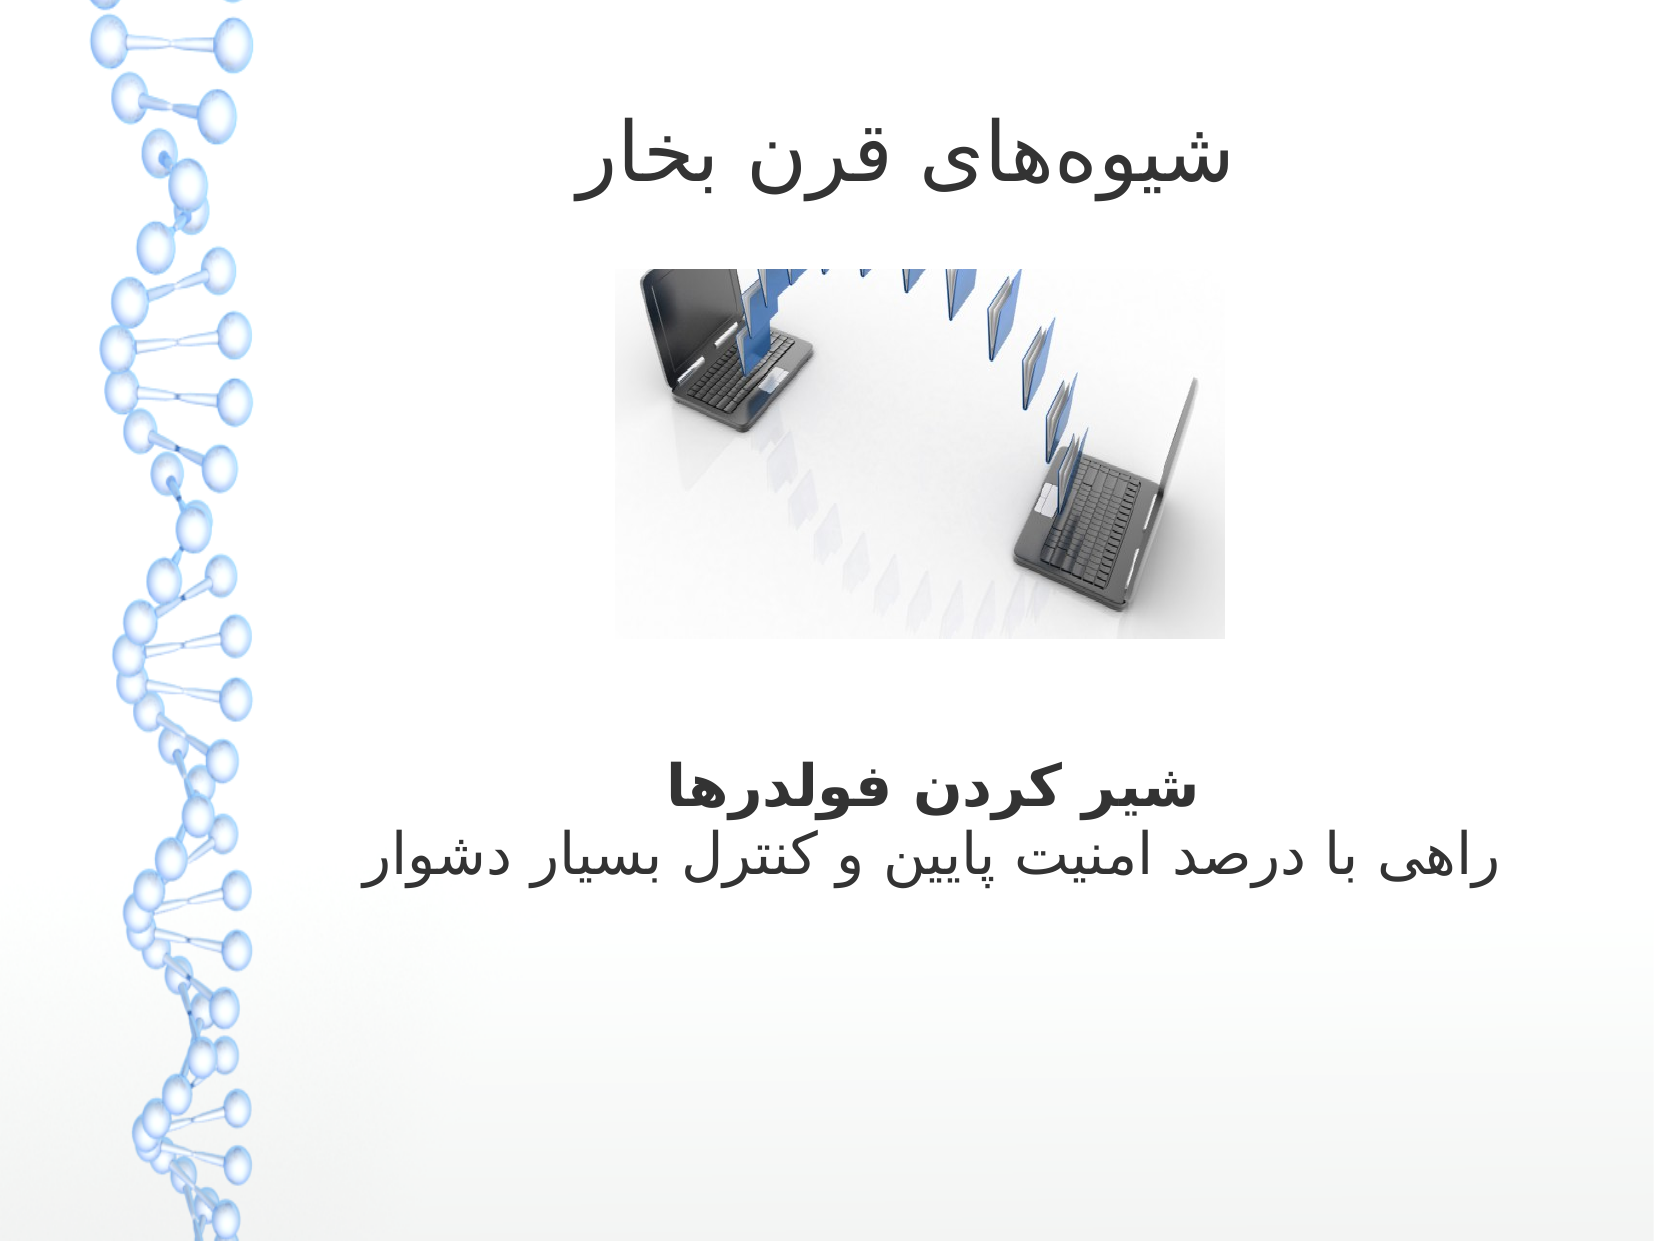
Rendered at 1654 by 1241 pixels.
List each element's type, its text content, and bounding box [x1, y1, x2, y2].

title شیوه‌های قرن بخار [269, 49, 1571, 257]
picture [0, 0, 1654, 1241]
subtitle شیر کردن فولدر‌ها راهی با درصد امنیت پایین و کنترل بسیار دشوار [289, 674, 1558, 1114]
